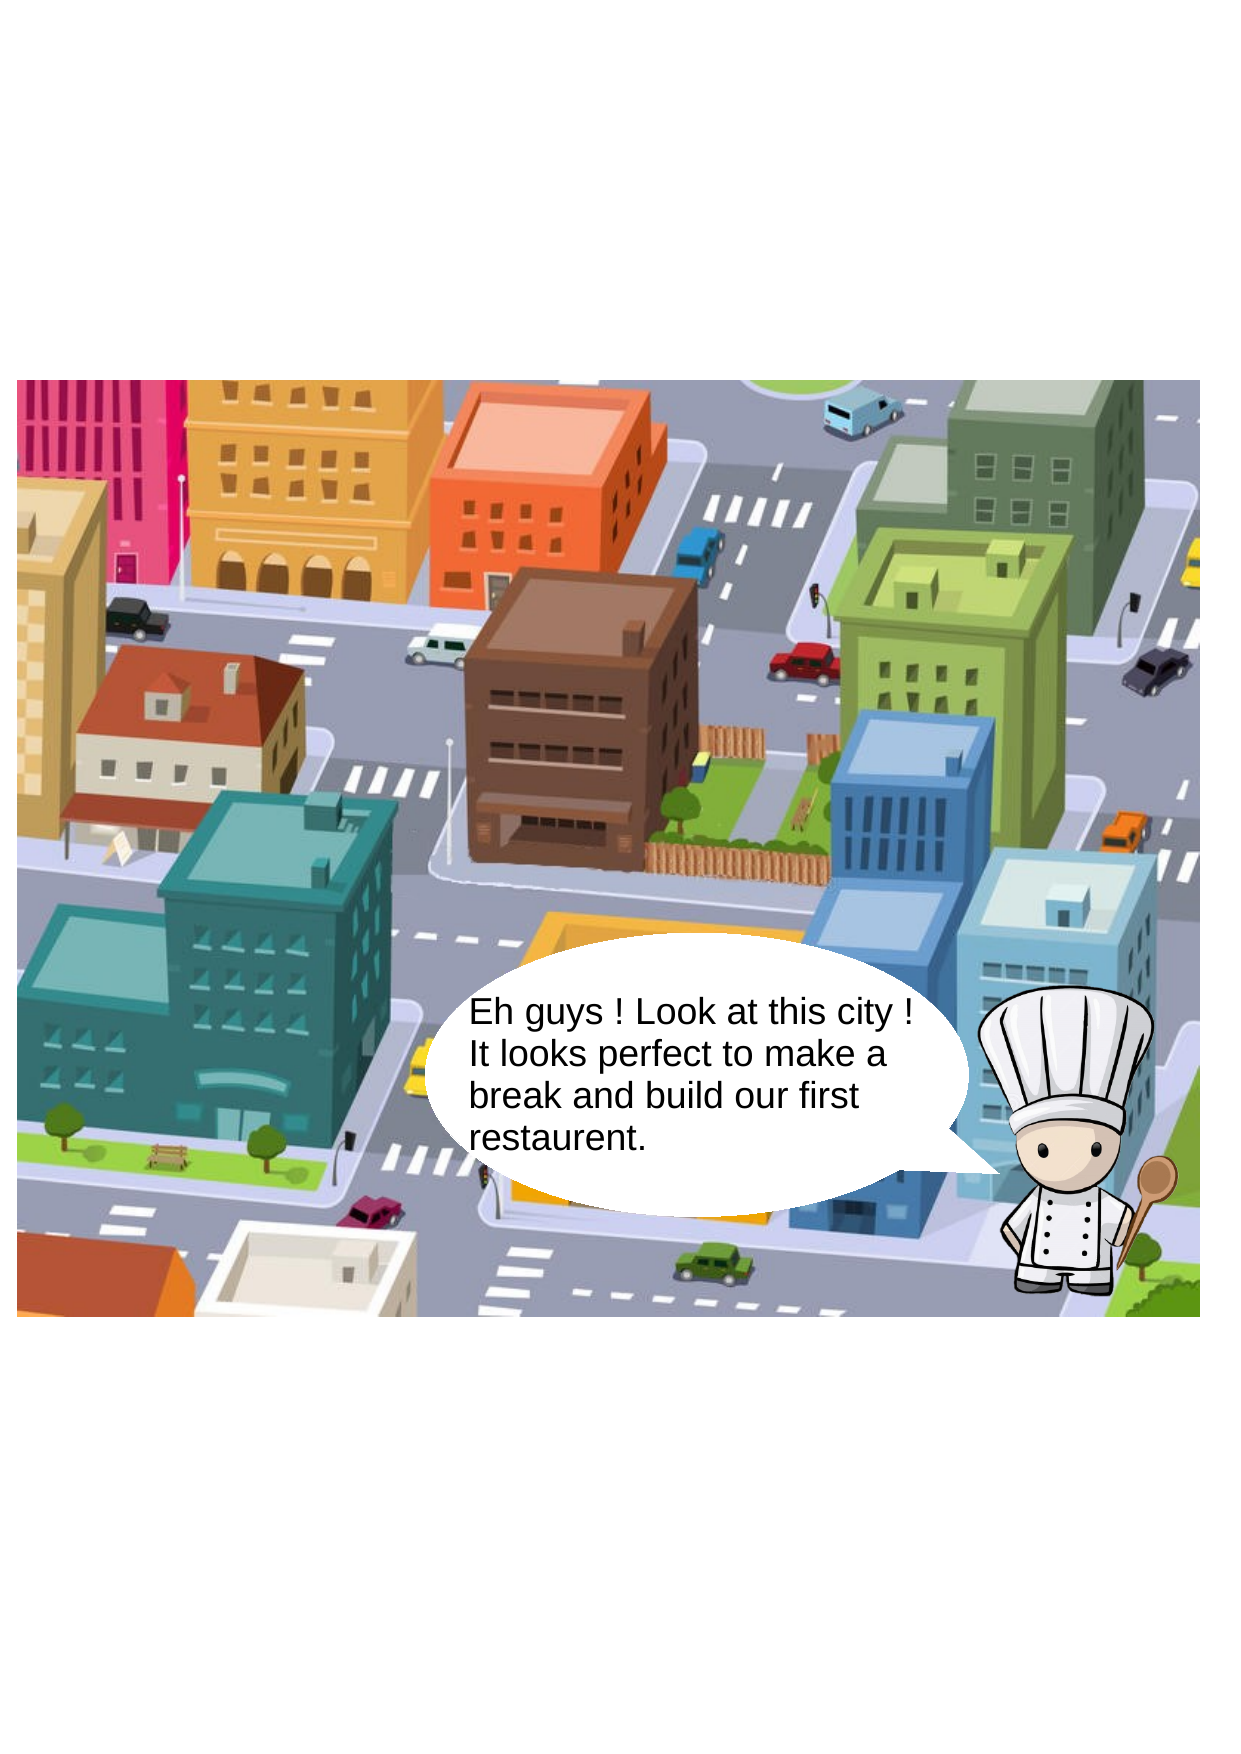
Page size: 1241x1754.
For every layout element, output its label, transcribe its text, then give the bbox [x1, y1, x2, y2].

picture [17, 380, 1232, 1317]
text_box Eh guys ! Look at this city ! It looks perfect to make a break and build our first restaurent. [425, 933, 1000, 1217]
